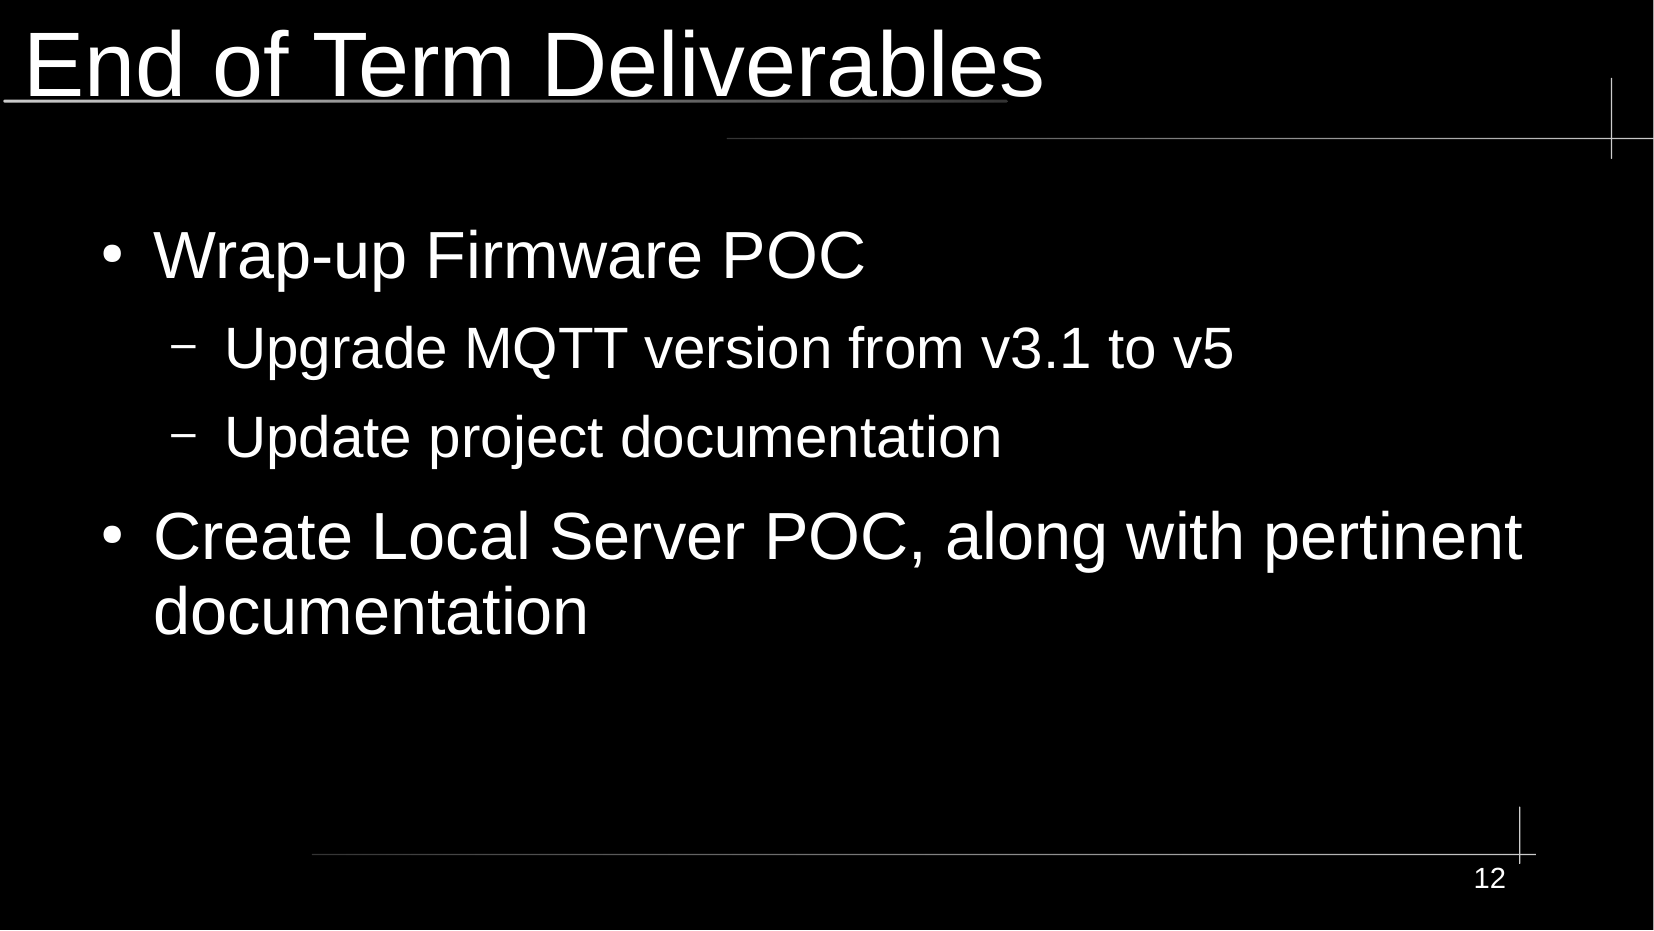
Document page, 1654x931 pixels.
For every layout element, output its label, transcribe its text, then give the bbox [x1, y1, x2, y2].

title End of Term Deliverables [23, 11, 1589, 119]
list Wrap-up Firmware POC Upgrade MQTT version from v3.1 to v5 Update project documentation Create Local Server POC, along with pertinent documentation [82, 217, 1571, 758]
